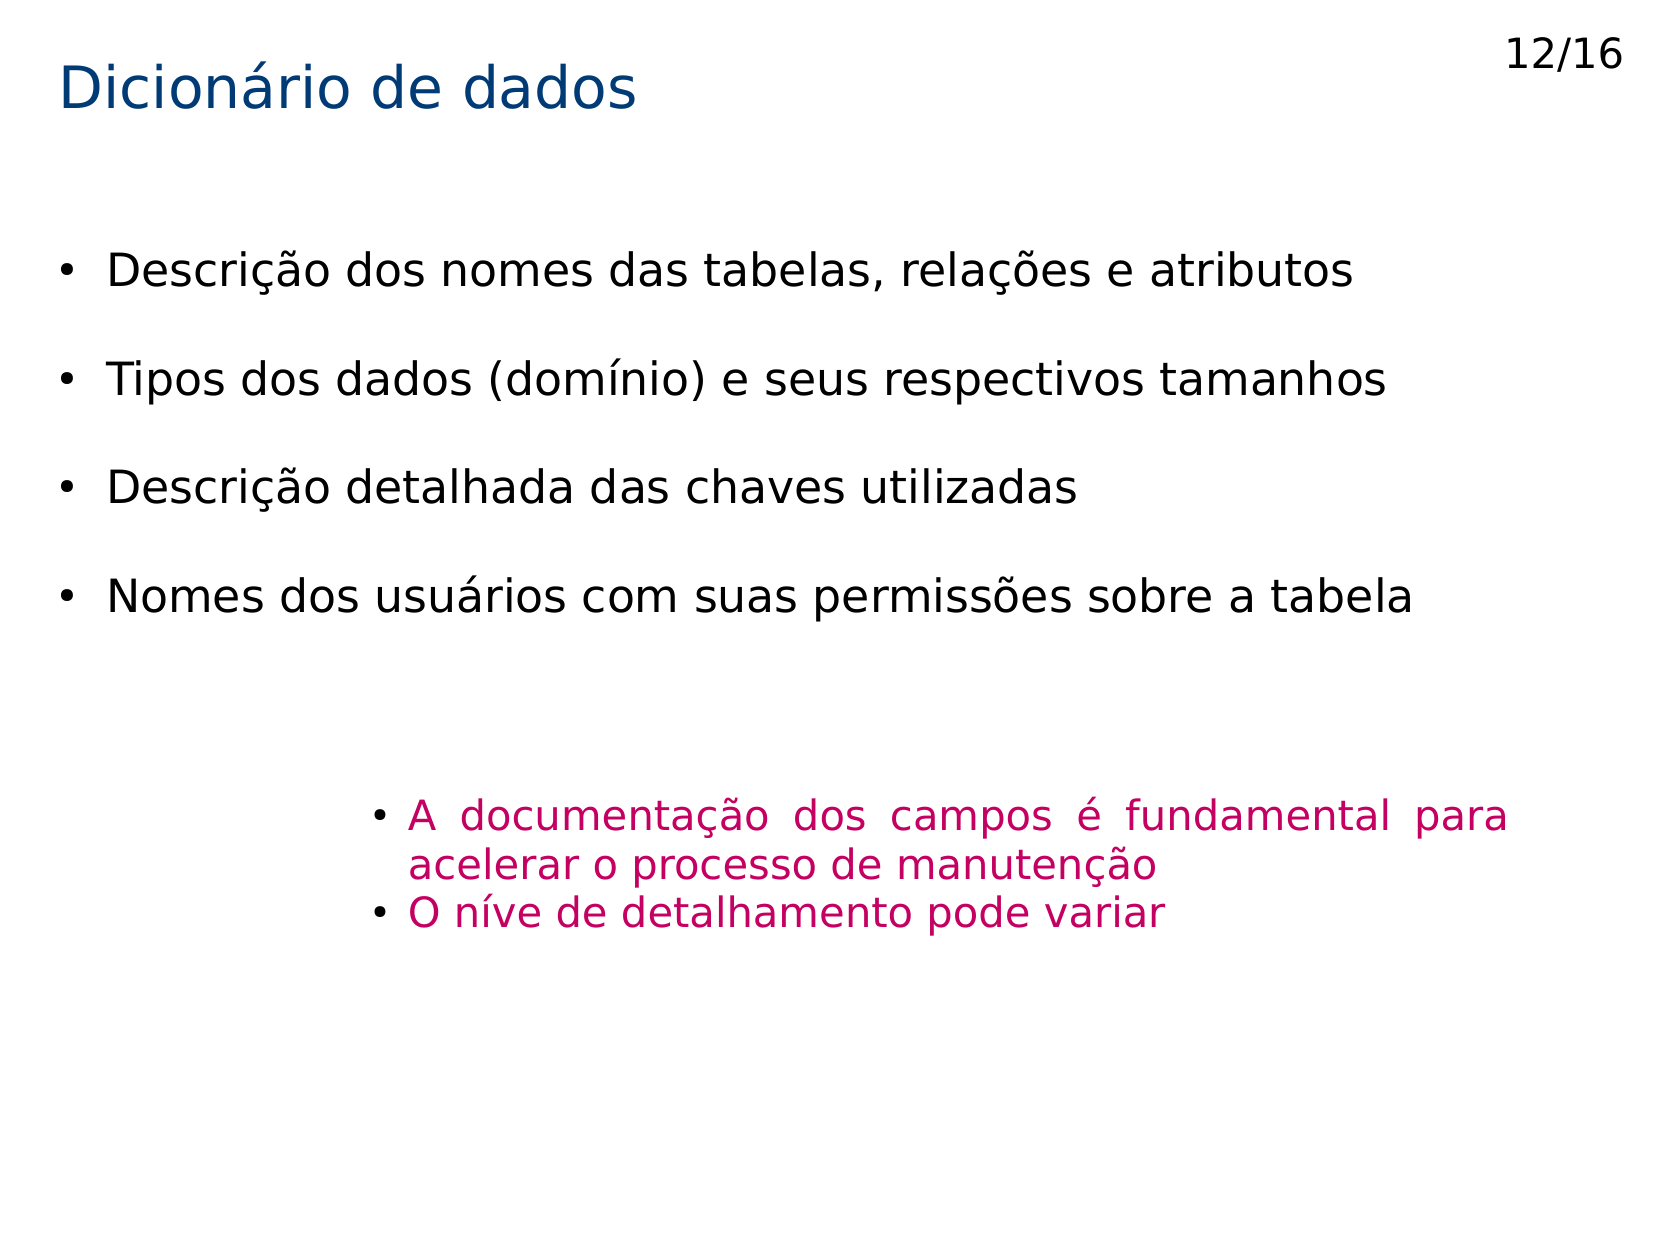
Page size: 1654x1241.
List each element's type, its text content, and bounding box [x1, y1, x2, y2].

title Dicionário de dados [59, 29, 1506, 148]
list Descrição dos nomes das tabelas, relações e atributos Tipos dos dados (domínio) e seus respectivos tamanhos Descrição detalhada das chaves utilizadas Nomes dos usuários com suas permissões sobre a tabela [59, 236, 1595, 1211]
text_box A documentação dos campos é fundamental para acelerar o processo de manutenção O níve de detalhamento pode variar [357, 784, 1525, 1091]
